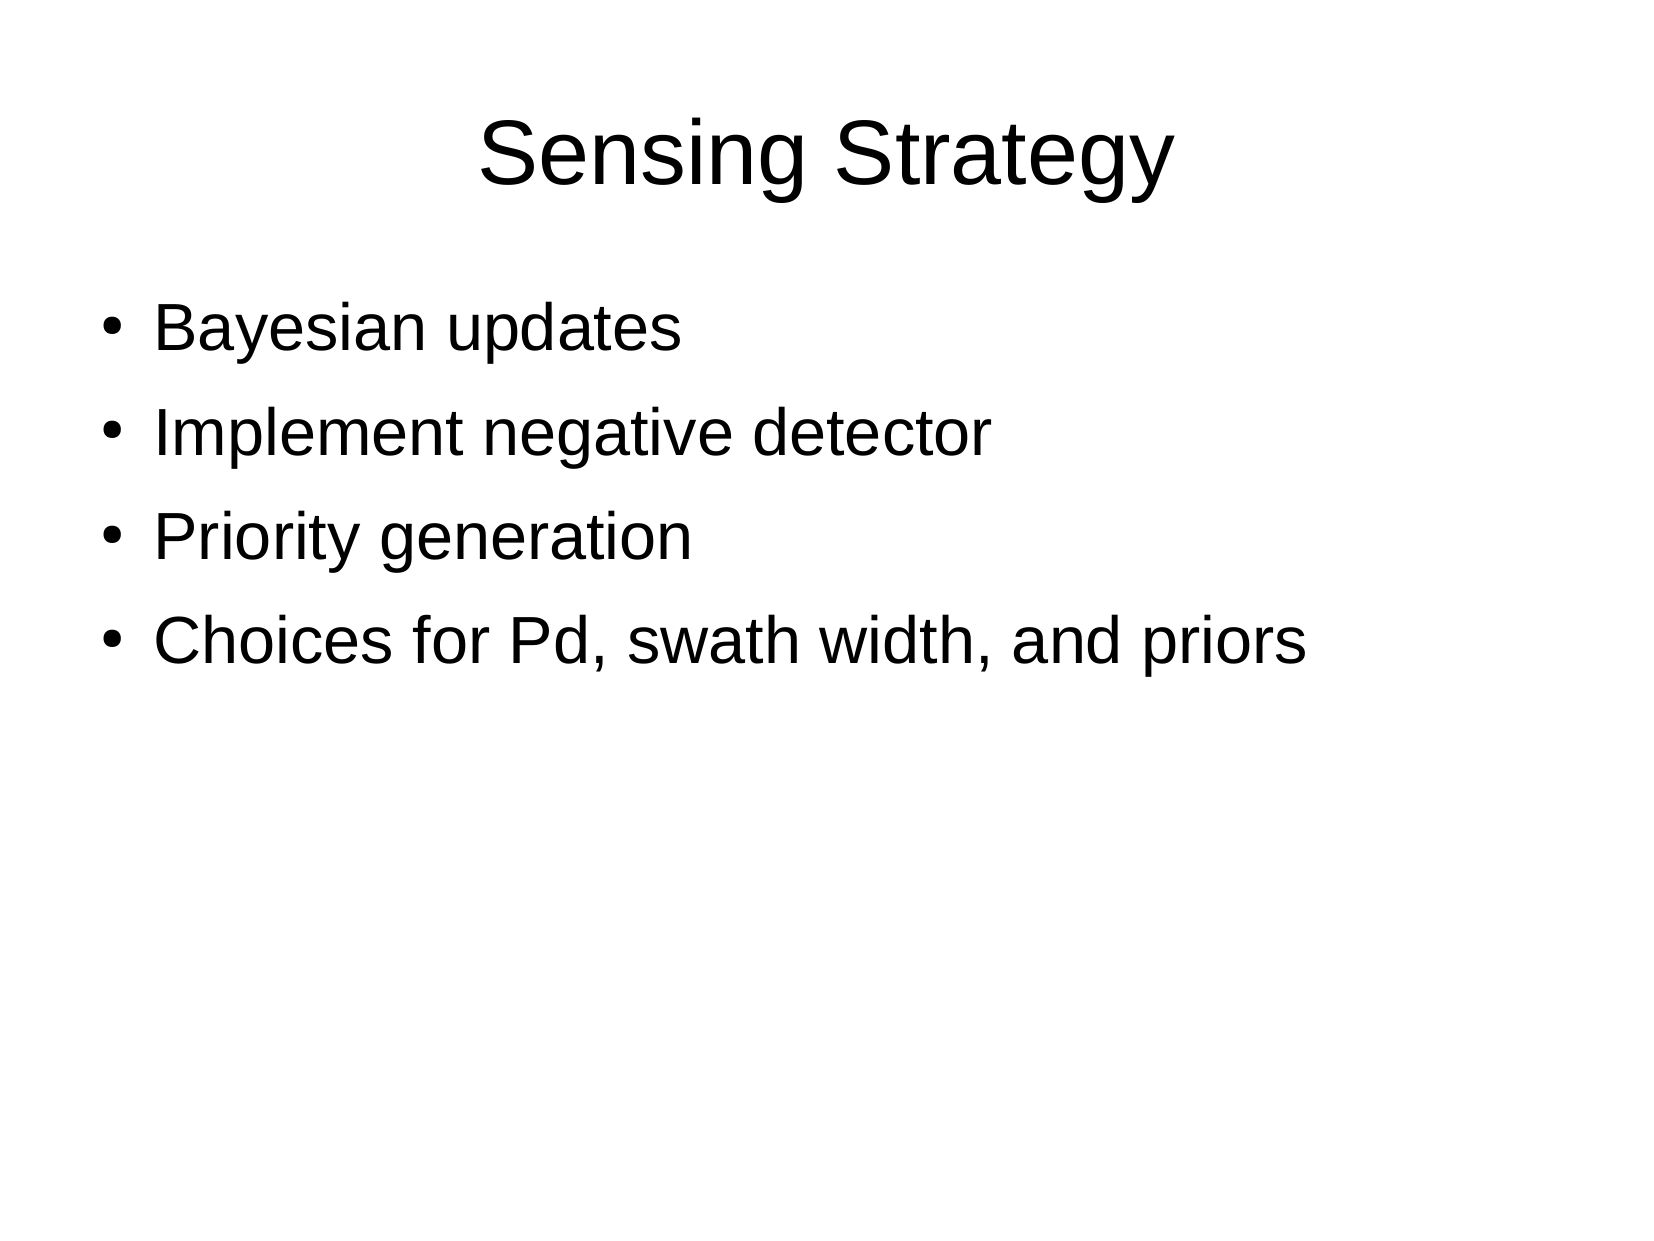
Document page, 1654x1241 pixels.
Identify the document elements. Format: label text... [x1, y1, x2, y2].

list Bayesian updates Implement negative detector Priority generation Choices for Pd, swath width, and priors [82, 290, 1571, 1109]
title Sensing Strategy [82, 49, 1571, 257]
